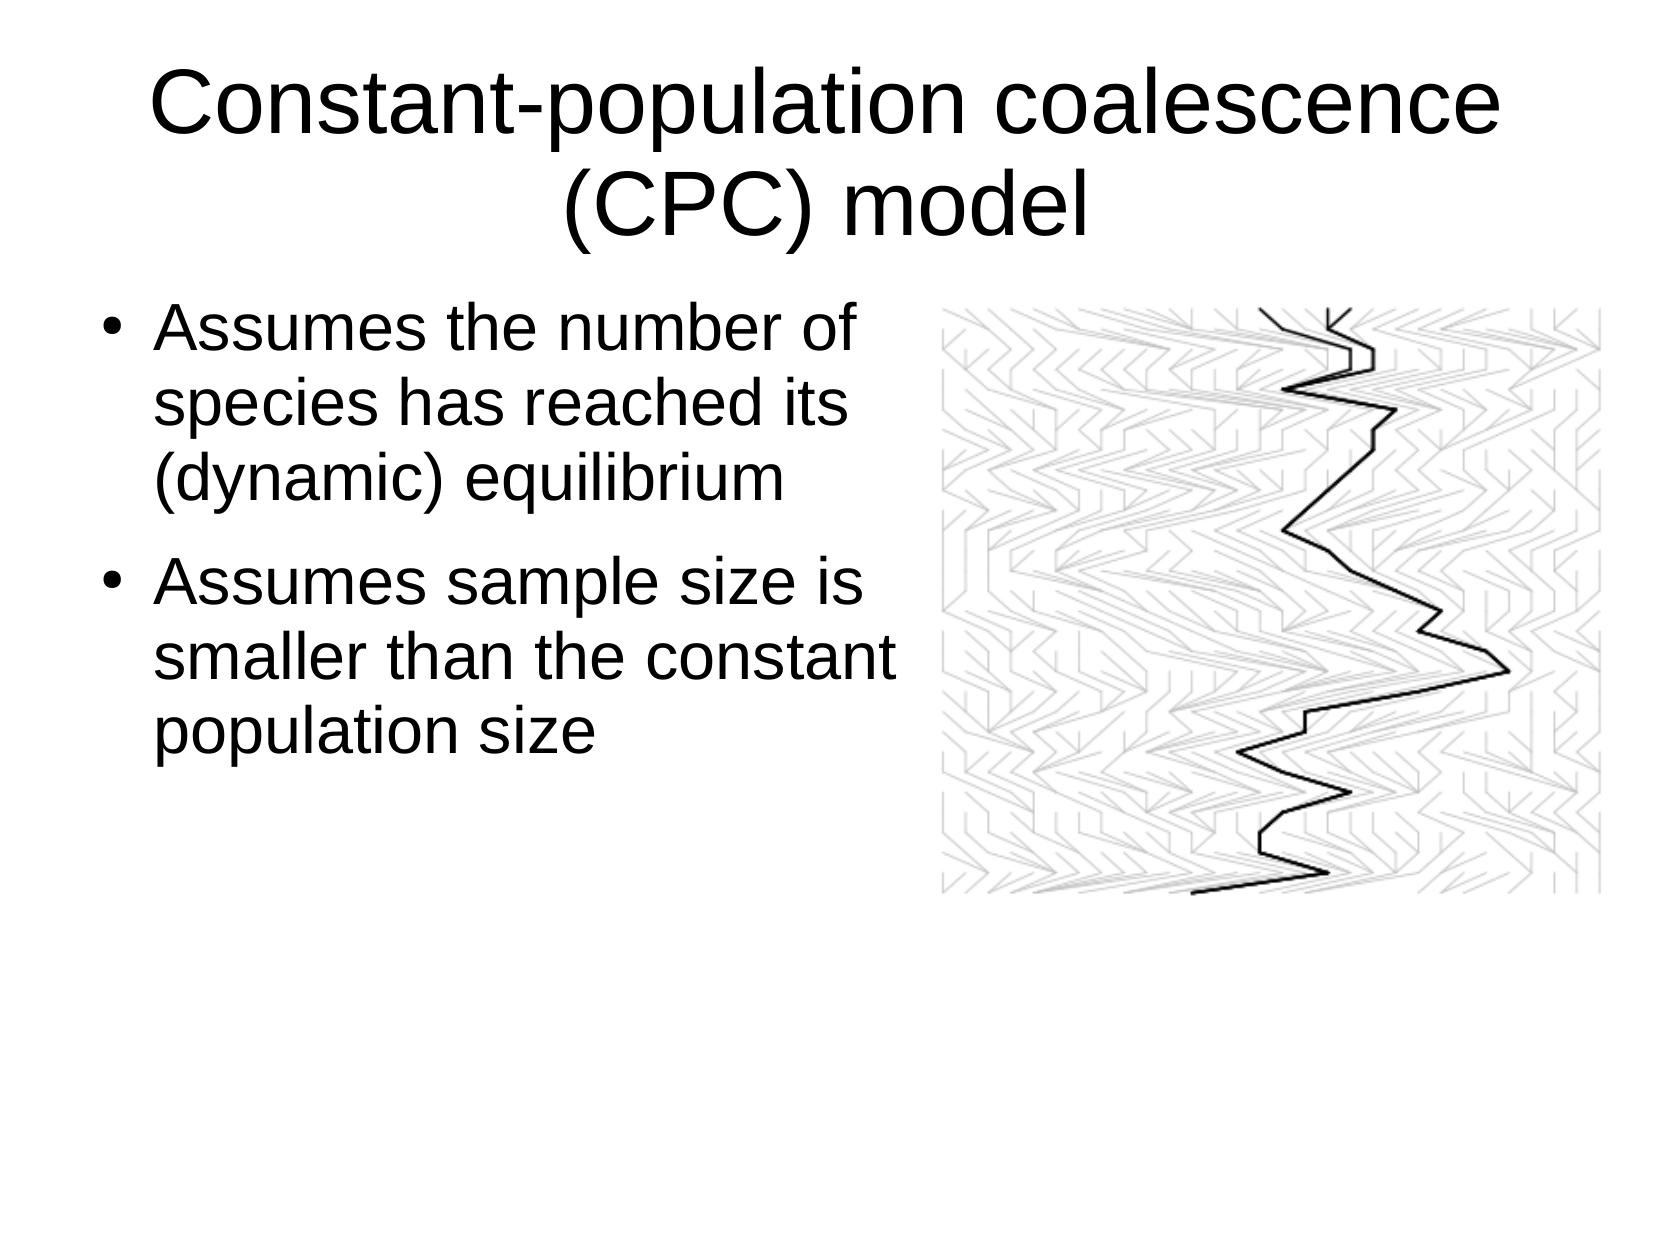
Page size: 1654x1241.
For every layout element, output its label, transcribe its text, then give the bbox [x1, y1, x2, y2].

title Constant-population coalescence (CPC) model [82, 49, 1571, 257]
picture [810, 179, 1654, 1051]
list Assumes the number of species has reached its (dynamic) equilibrium Assumes sample size is smaller than the constant population size [82, 290, 946, 1201]
